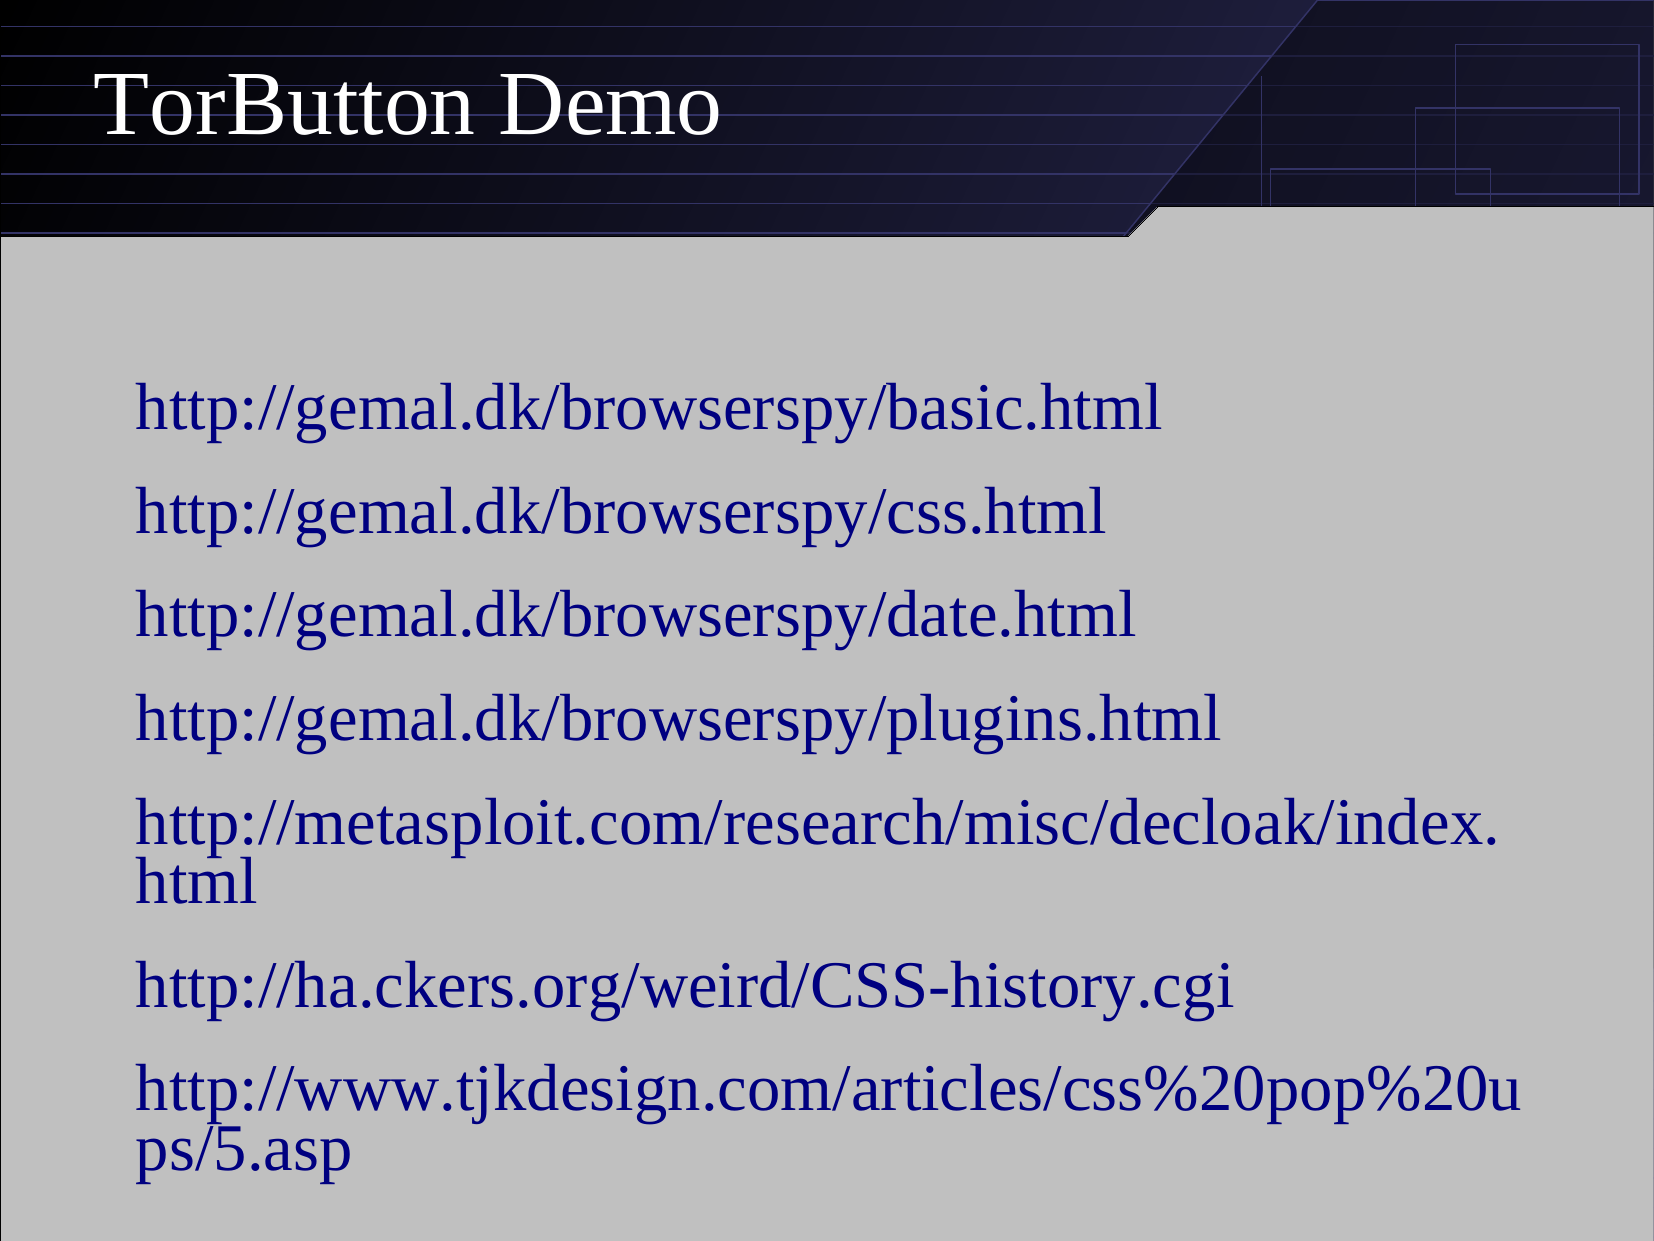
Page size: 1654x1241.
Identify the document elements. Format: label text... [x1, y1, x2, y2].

title TorButton Demo [93, 0, 1506, 208]
list http://gemal.dk/browserspy/basic.html http://gemal.dk/browserspy/css.html http://gemal.dk/browserspy/date.html http://gemal.dk/browserspy/plugins.html http://metasploit.com/research/misc/decloak/index.html http://ha.ckers.org/weird/CSS-history.cgi http://www.tjkdesign.com/articles/css%20pop%20ups/5.asp [118, 370, 1531, 1152]
